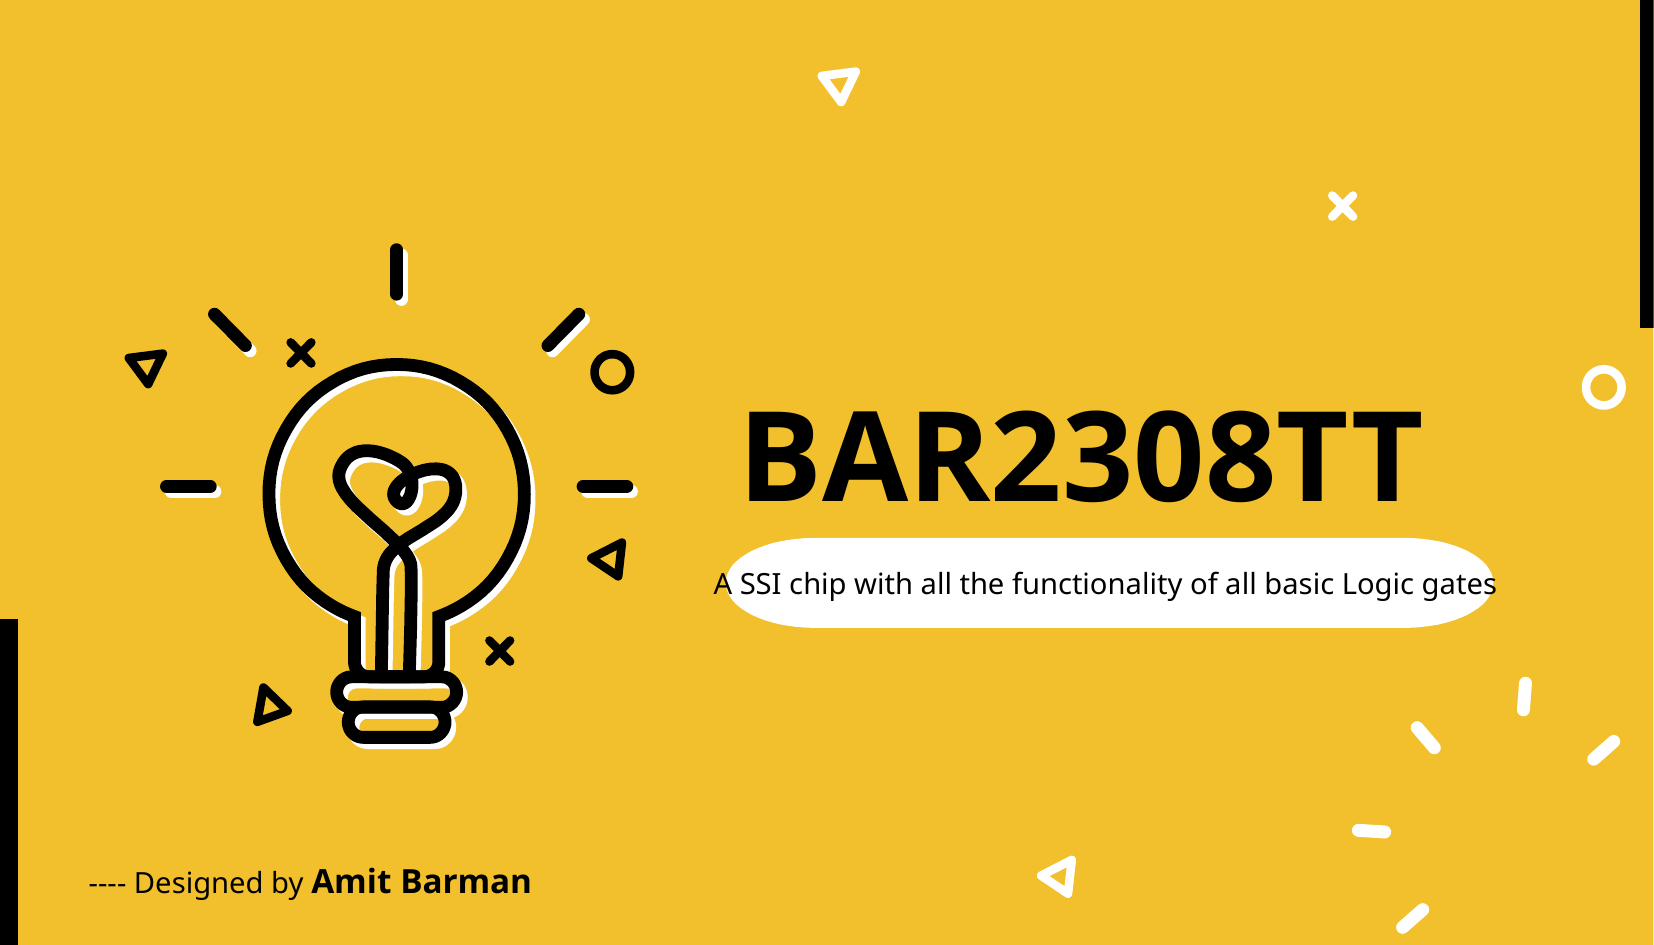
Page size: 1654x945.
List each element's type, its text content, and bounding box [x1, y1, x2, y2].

text_box A SSI chip with all the functionality of all basic Logic gates [726, 540, 1493, 628]
title BAR2308TT [738, 366, 1517, 540]
text_box ---- Designed by Amit Barman [88, 839, 749, 921]
